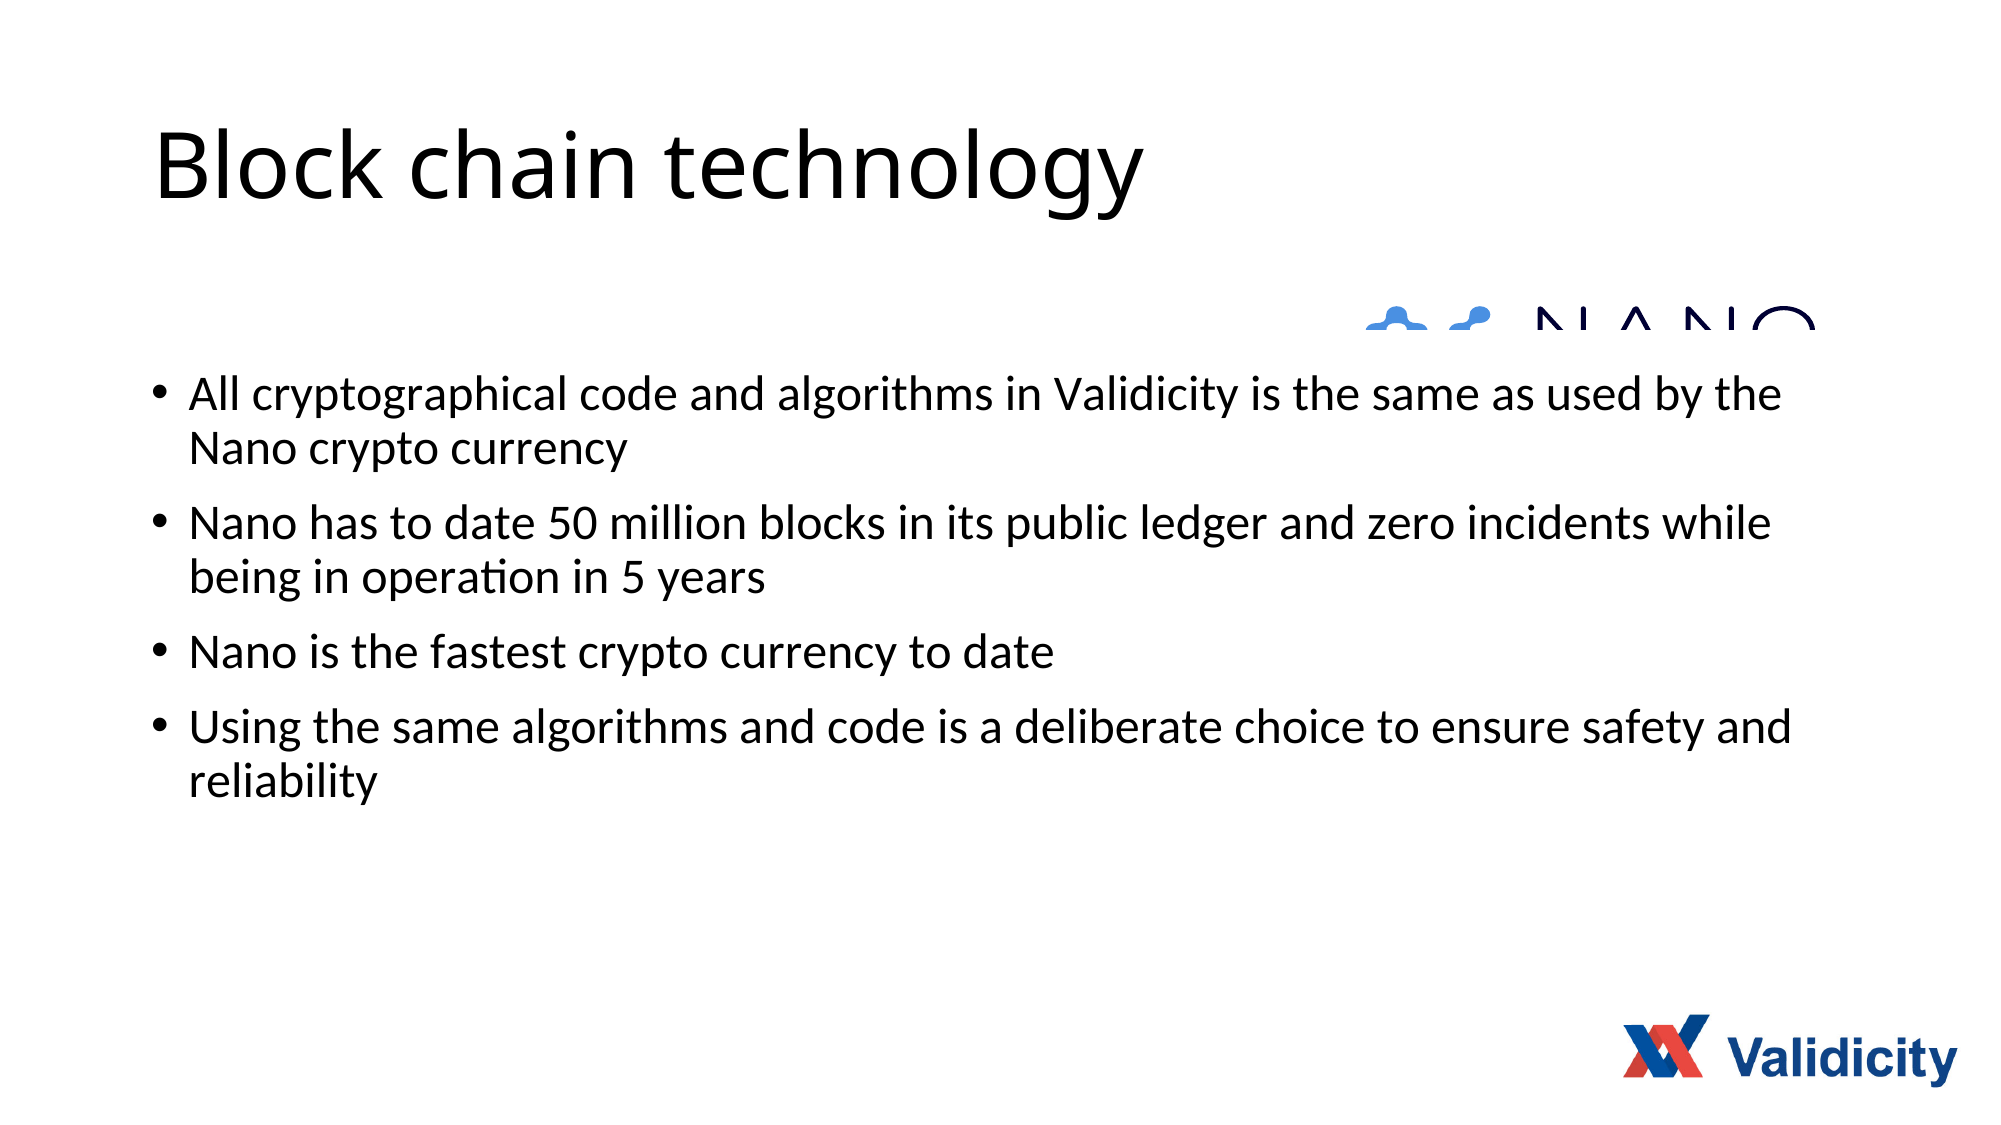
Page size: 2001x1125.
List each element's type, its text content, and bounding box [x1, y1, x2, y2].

picture [1305, 233, 1861, 330]
list All cryptographical code and algorithms in Validicity is the same as used by the Nano crypto currency Nano has to date 50 million blocks in its public ledger and zero incidents while being in operation in 5 years Nano is the fastest crypto currency to date Using the same algorithms and code is a deliberate choice to ensure safety and reliability [136, 360, 1862, 999]
title Block chain technology [137, 59, 1863, 278]
picture [1574, 976, 1999, 1125]
